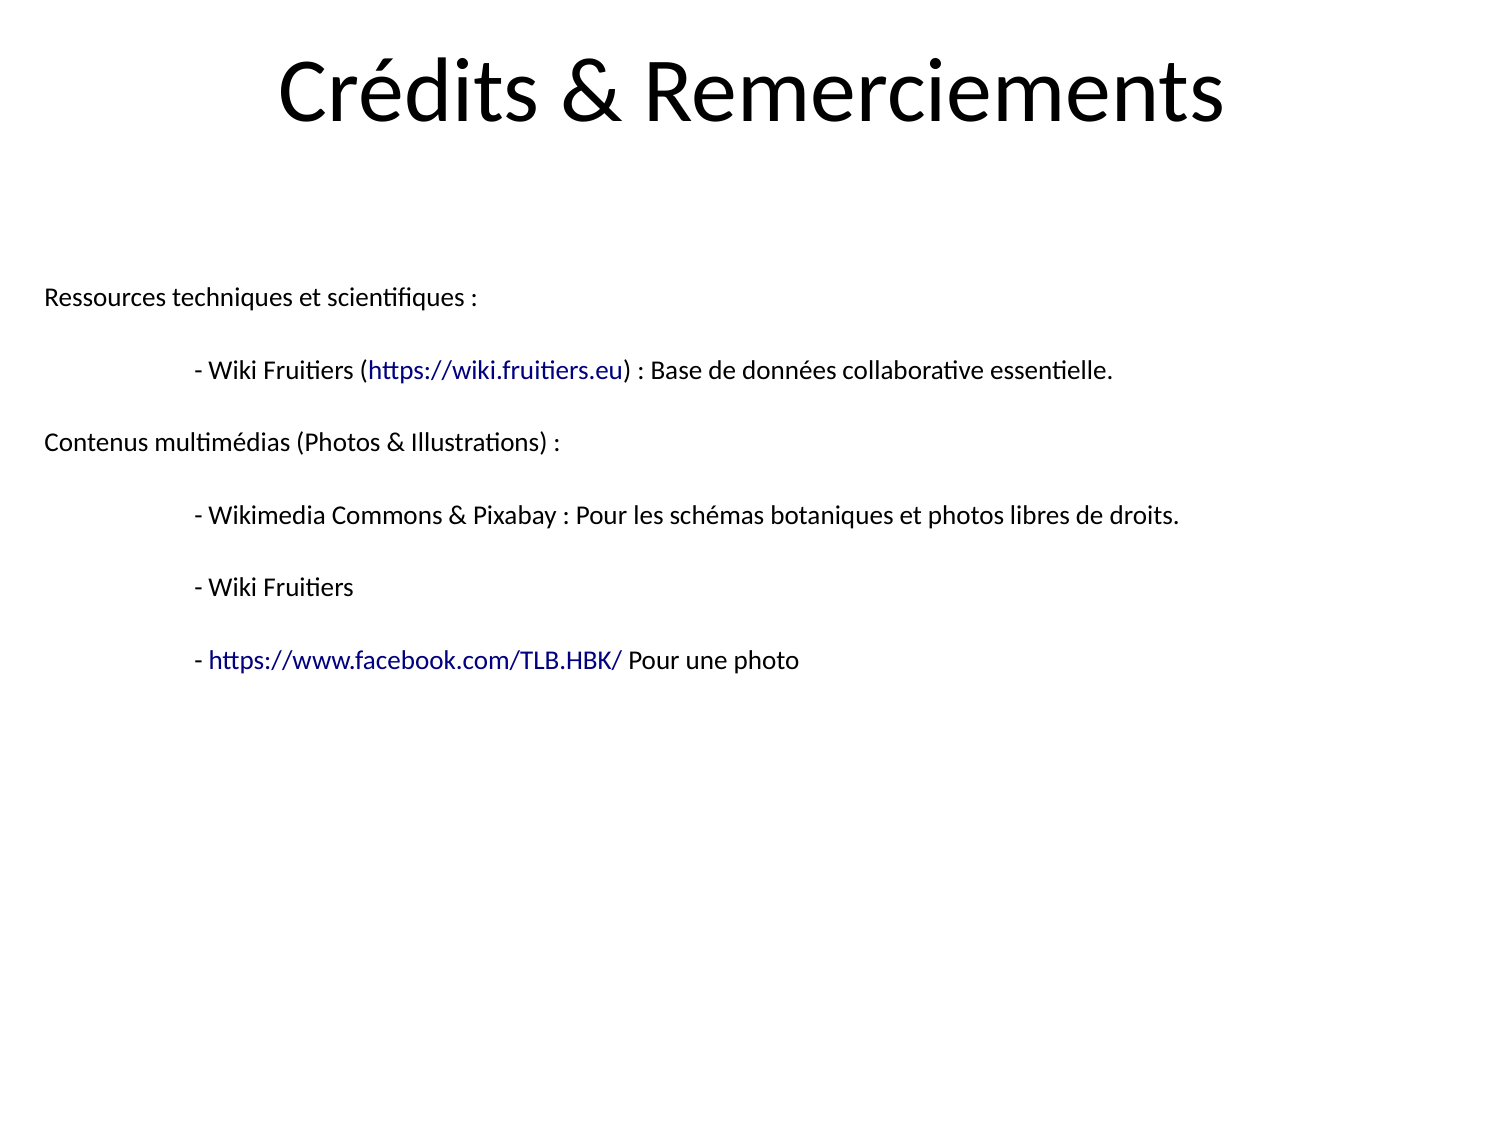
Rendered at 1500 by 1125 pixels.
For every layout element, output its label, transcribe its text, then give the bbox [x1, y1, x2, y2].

text_box Crédits & Remerciements [0, 45, 1500, 207]
text_box Ressources techniques et scientifiques : - Wiki Fruitiers (https://wiki.fruitiers.eu) : Base de données collaborative essentielle. Contenus multimédias (Photos & Illustrations) : - Wikimedia Commons & Pixabay : Pour les schémas botaniques et photos libres de droits. - Wiki Fruitiers - https://www.facebook.com/TLB.HBK/ Pour une photo [29, 207, 1477, 1125]
